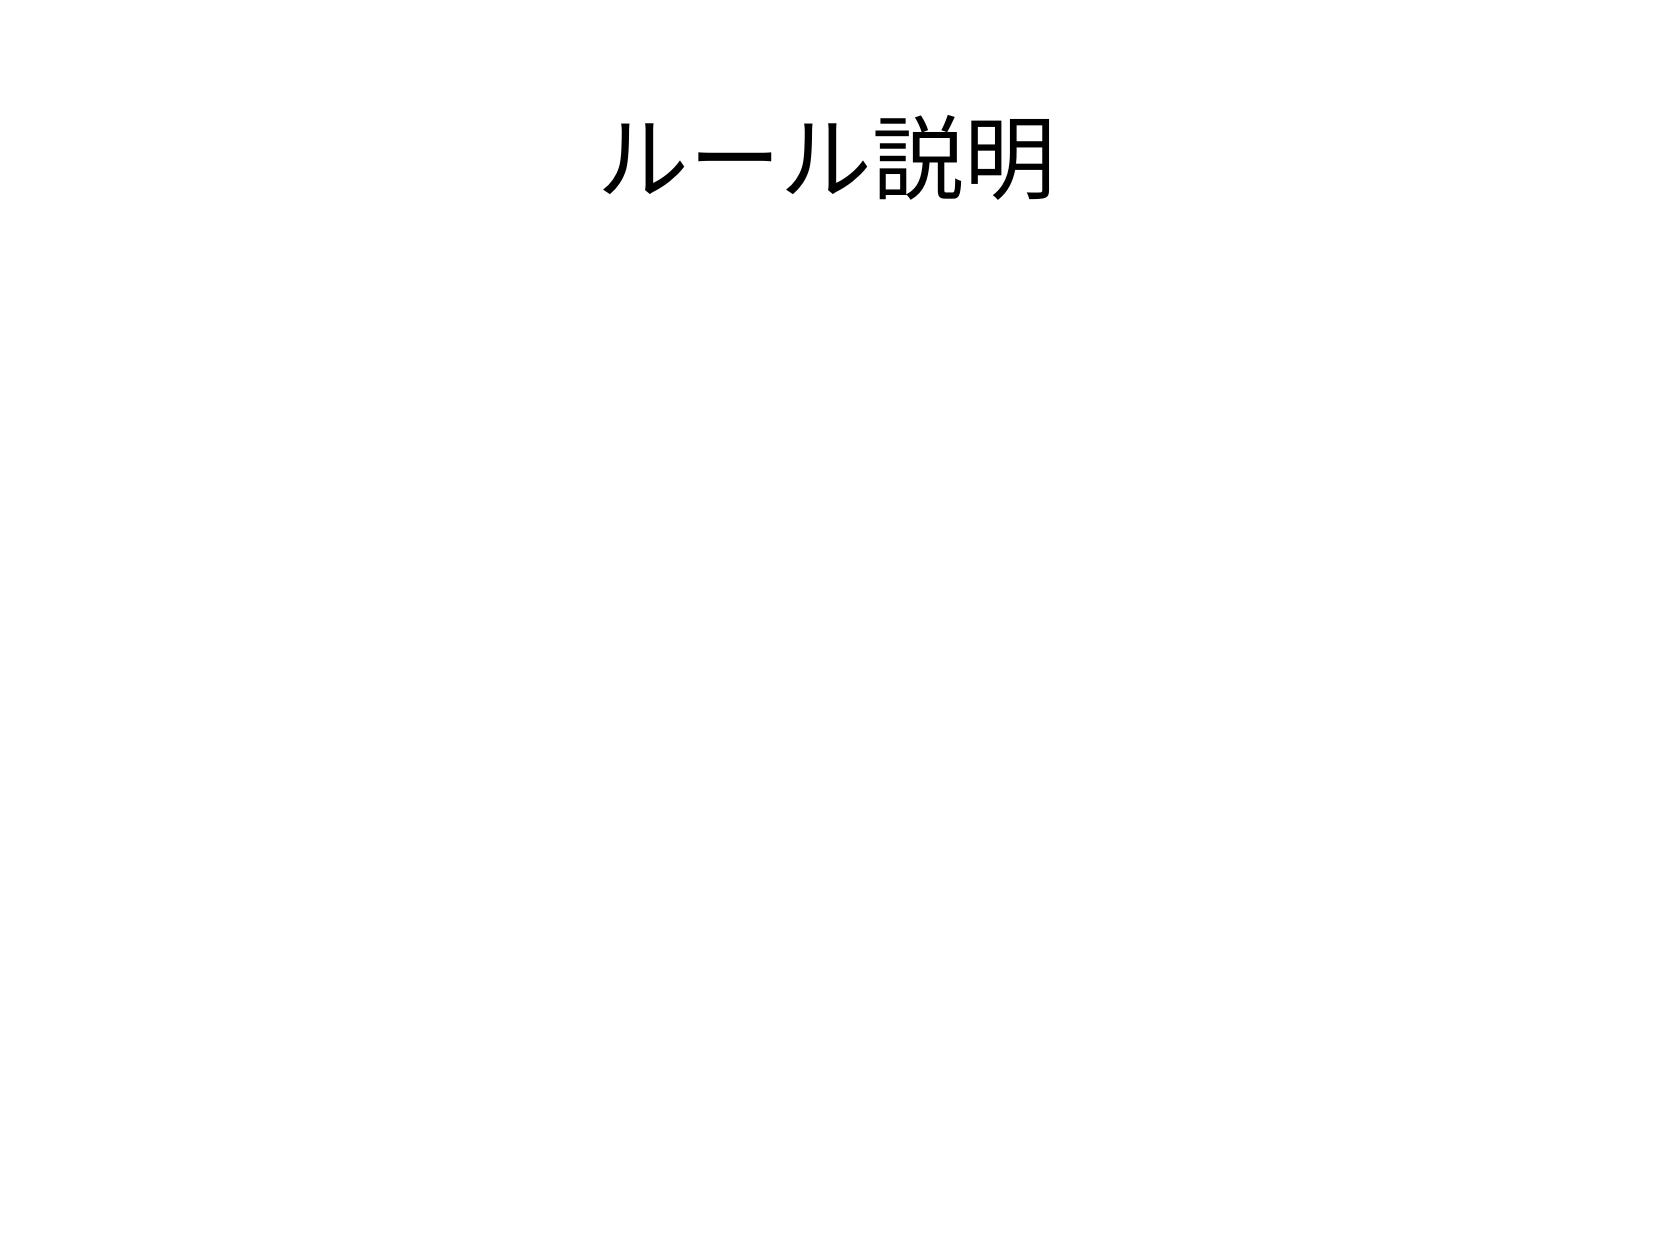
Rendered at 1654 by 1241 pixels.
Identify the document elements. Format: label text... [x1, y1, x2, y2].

title ルール説明 [82, 49, 1571, 257]
